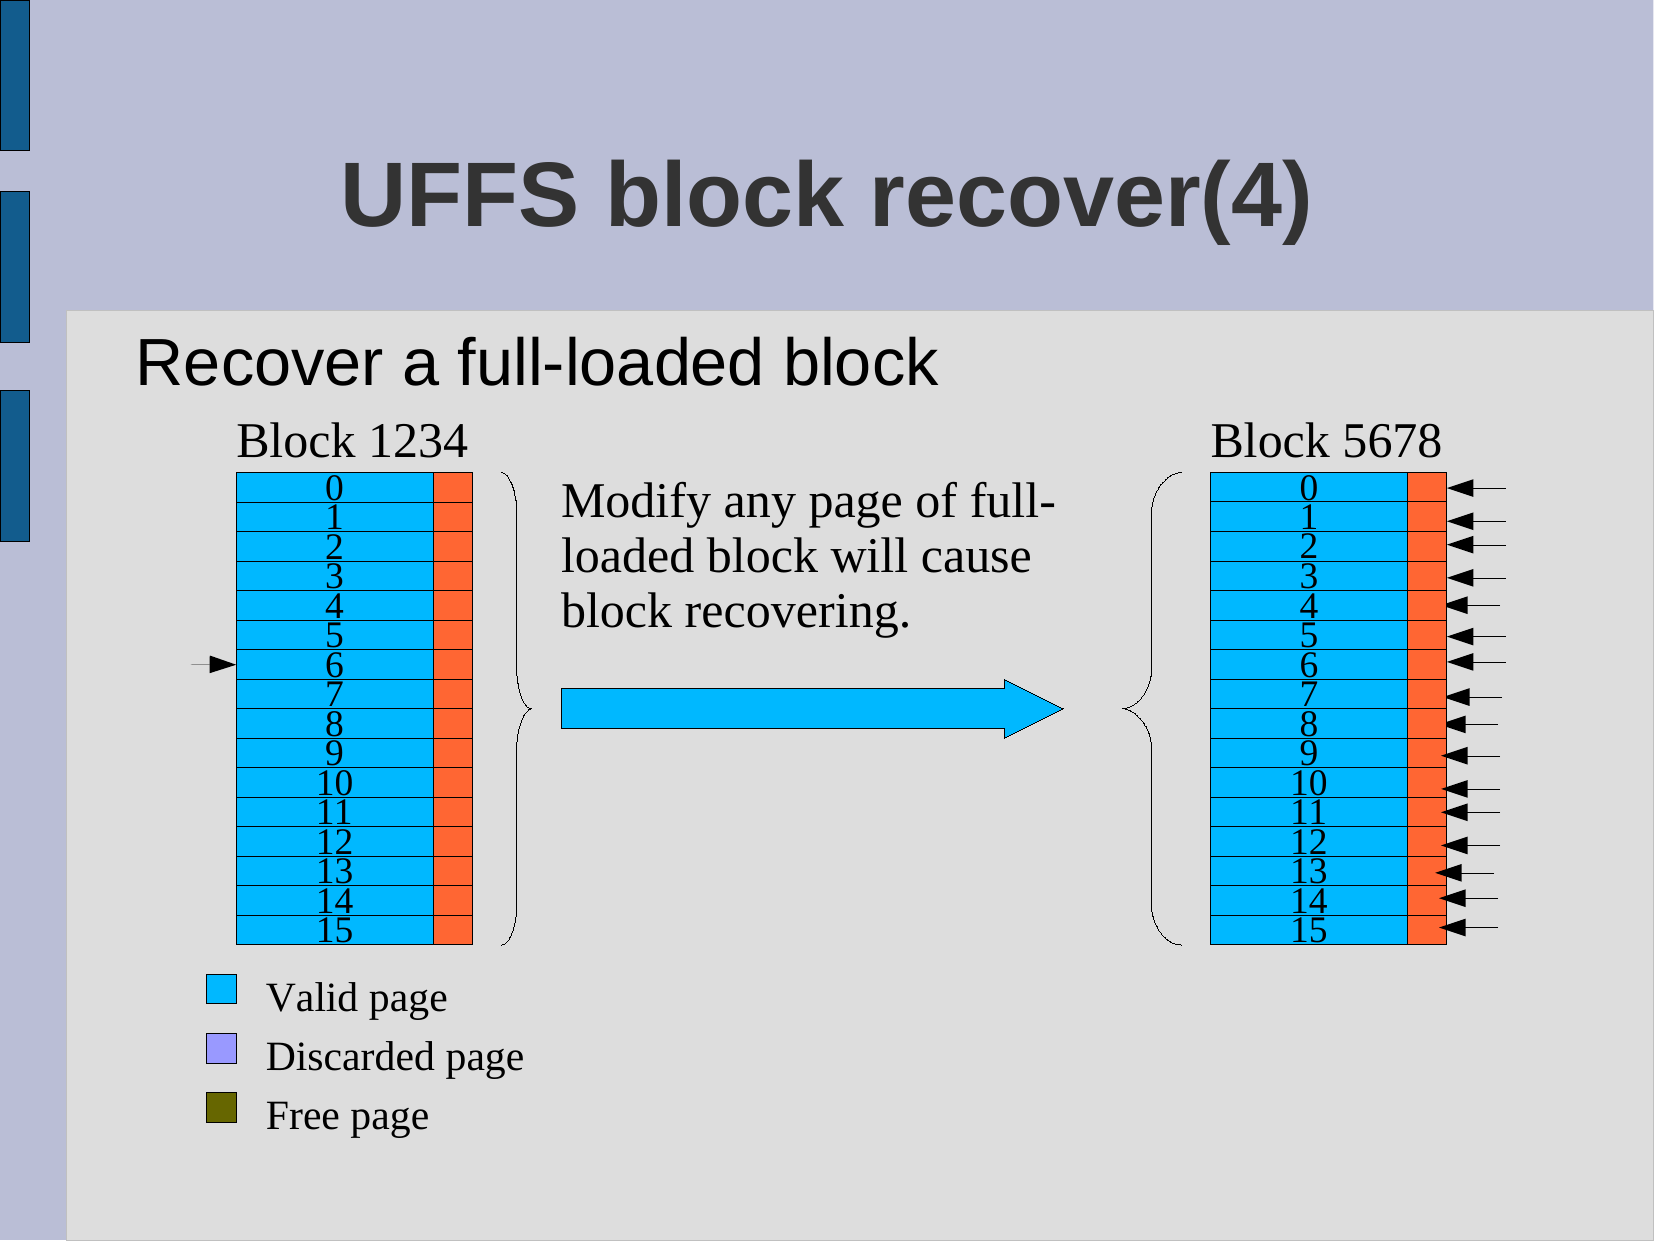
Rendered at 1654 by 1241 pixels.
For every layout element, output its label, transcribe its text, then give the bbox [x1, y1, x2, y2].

text_box 6 [236, 649, 433, 679]
text_box Modify any page of full-loaded block will cause block recovering. [561, 472, 1093, 680]
text_box 4 [236, 590, 433, 620]
text_box 0 [236, 472, 433, 503]
text_box 10 [1210, 768, 1407, 797]
text_box [561, 680, 1064, 739]
text_box [206, 974, 237, 1004]
text_box 5 [1210, 620, 1407, 649]
text_box 0 [1210, 472, 1407, 502]
text_box 14 [1210, 885, 1407, 915]
text_box [206, 1092, 237, 1123]
text_box 11 [236, 797, 433, 826]
text_box 12 [1210, 826, 1407, 856]
text_box [206, 1033, 237, 1064]
text_box Free page [265, 1092, 591, 1140]
text_box 9 [236, 738, 433, 768]
text_box 11 [1210, 797, 1407, 826]
text_box Valid page [265, 974, 621, 1022]
text_box 7 [1210, 679, 1407, 708]
text_box 8 [1210, 708, 1407, 738]
text_box 9 [1210, 738, 1407, 768]
title UFFS block recover(4) [121, 91, 1534, 299]
text_box 13 [236, 856, 433, 885]
text_box 5 [236, 620, 433, 649]
text_box 15 [1210, 915, 1407, 945]
text_box [1407, 472, 1447, 945]
text_box 1 [236, 503, 433, 531]
text_box Block 1234 [236, 413, 473, 470]
text_box 10 [236, 768, 433, 797]
text_box Block 5678 [1210, 413, 1447, 470]
text_box 13 [1210, 856, 1407, 885]
text_box 8 [236, 708, 433, 738]
text_box 2 [1210, 531, 1407, 561]
text_box 2 [236, 531, 433, 561]
text_box 1 [1210, 502, 1407, 531]
text_box 4 [1210, 590, 1407, 620]
text_box 7 [236, 679, 433, 708]
text_box 14 [236, 885, 433, 915]
list Recover a full-loaded block [118, 324, 1531, 423]
text_box 6 [1210, 649, 1407, 679]
text_box 3 [1210, 561, 1407, 590]
text_box 12 [236, 826, 433, 856]
text_box 3 [236, 561, 433, 590]
text_box 15 [236, 915, 433, 945]
text_box Discarded page [265, 1033, 650, 1081]
text_box [433, 472, 473, 945]
